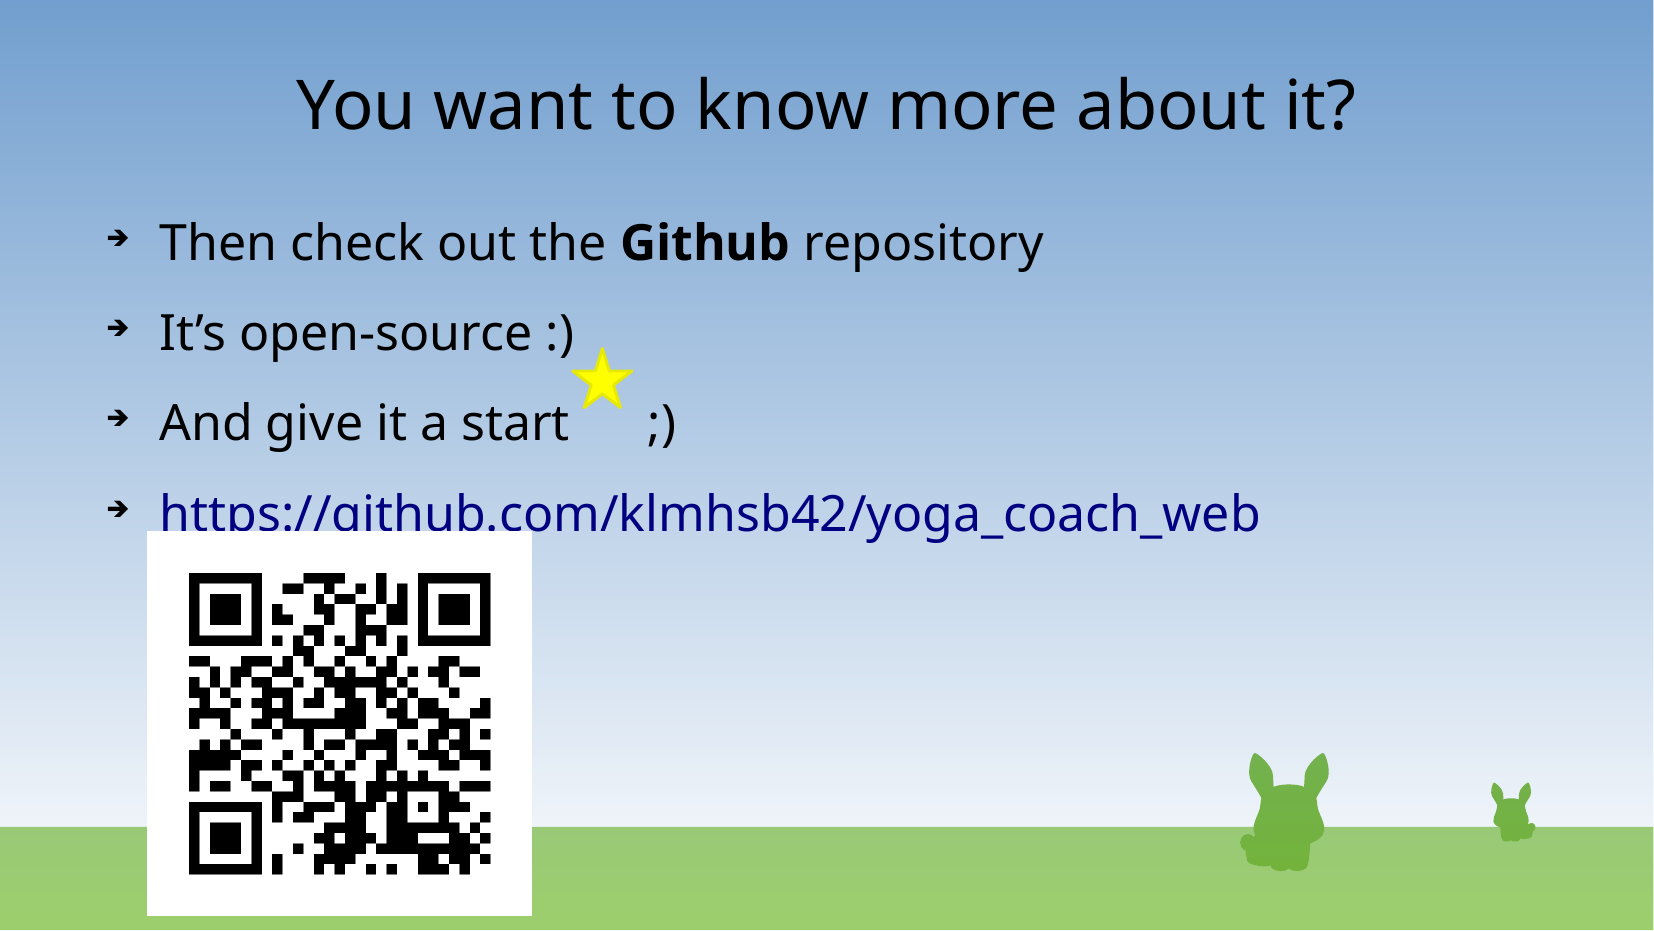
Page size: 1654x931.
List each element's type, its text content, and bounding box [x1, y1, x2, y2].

title You want to know more about it? [88, 29, 1565, 178]
list Then check out the Github repository It’s open-source :) And give it a start ;) https://github.com/klmhsb42/yoga_coach_web [88, 206, 1565, 739]
picture [147, 531, 532, 916]
text_box [0, 0, 1654, 931]
